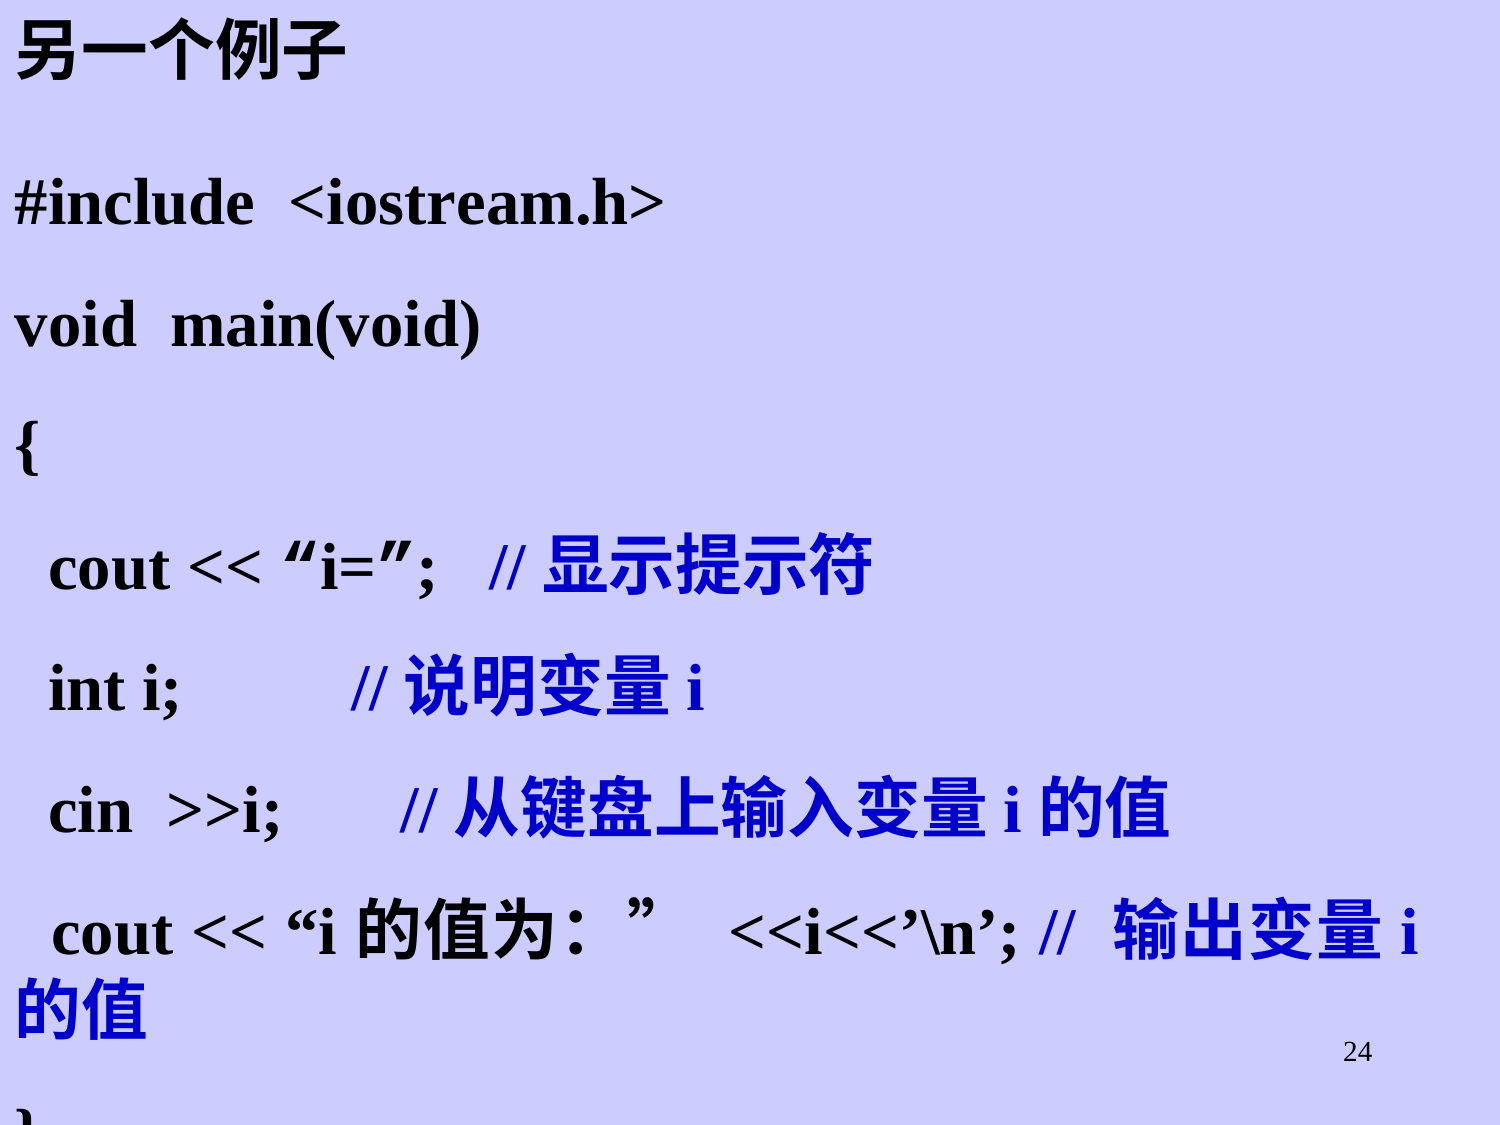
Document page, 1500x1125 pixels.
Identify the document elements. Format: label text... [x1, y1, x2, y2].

text_box 另一个例子 [0, 0, 875, 96]
text_box #include <iostream.h> void main(void) { cout << “i=”; //显示提示符 int i; //说明变量i cin >>i; //从键盘上输入变量i的值 cout << “i的值为：” <<i<<’\n’; // 输出变量i的值 } [0, 149, 1450, 1125]
